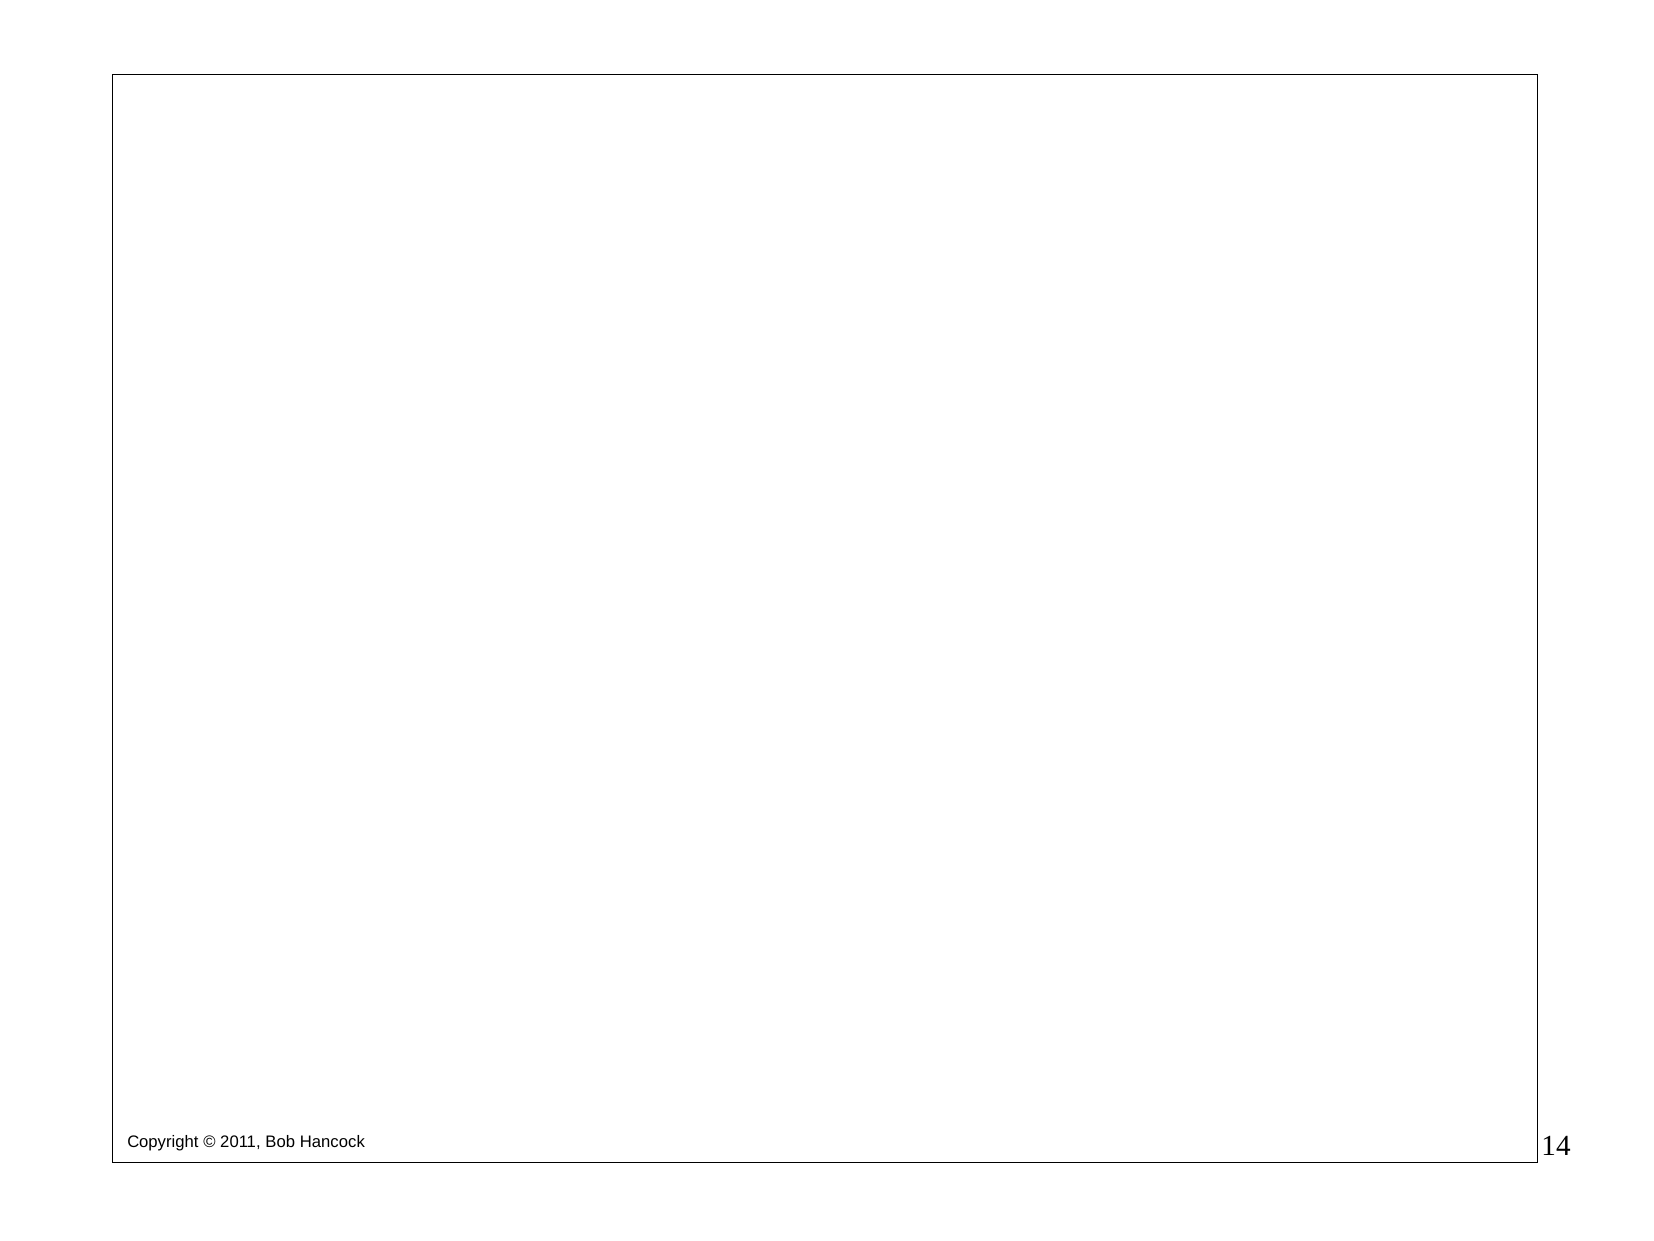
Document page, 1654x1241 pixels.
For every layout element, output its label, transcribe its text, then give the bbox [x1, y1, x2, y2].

text_box Copyright © 2011, Bob Hancock [112, 1125, 381, 1159]
